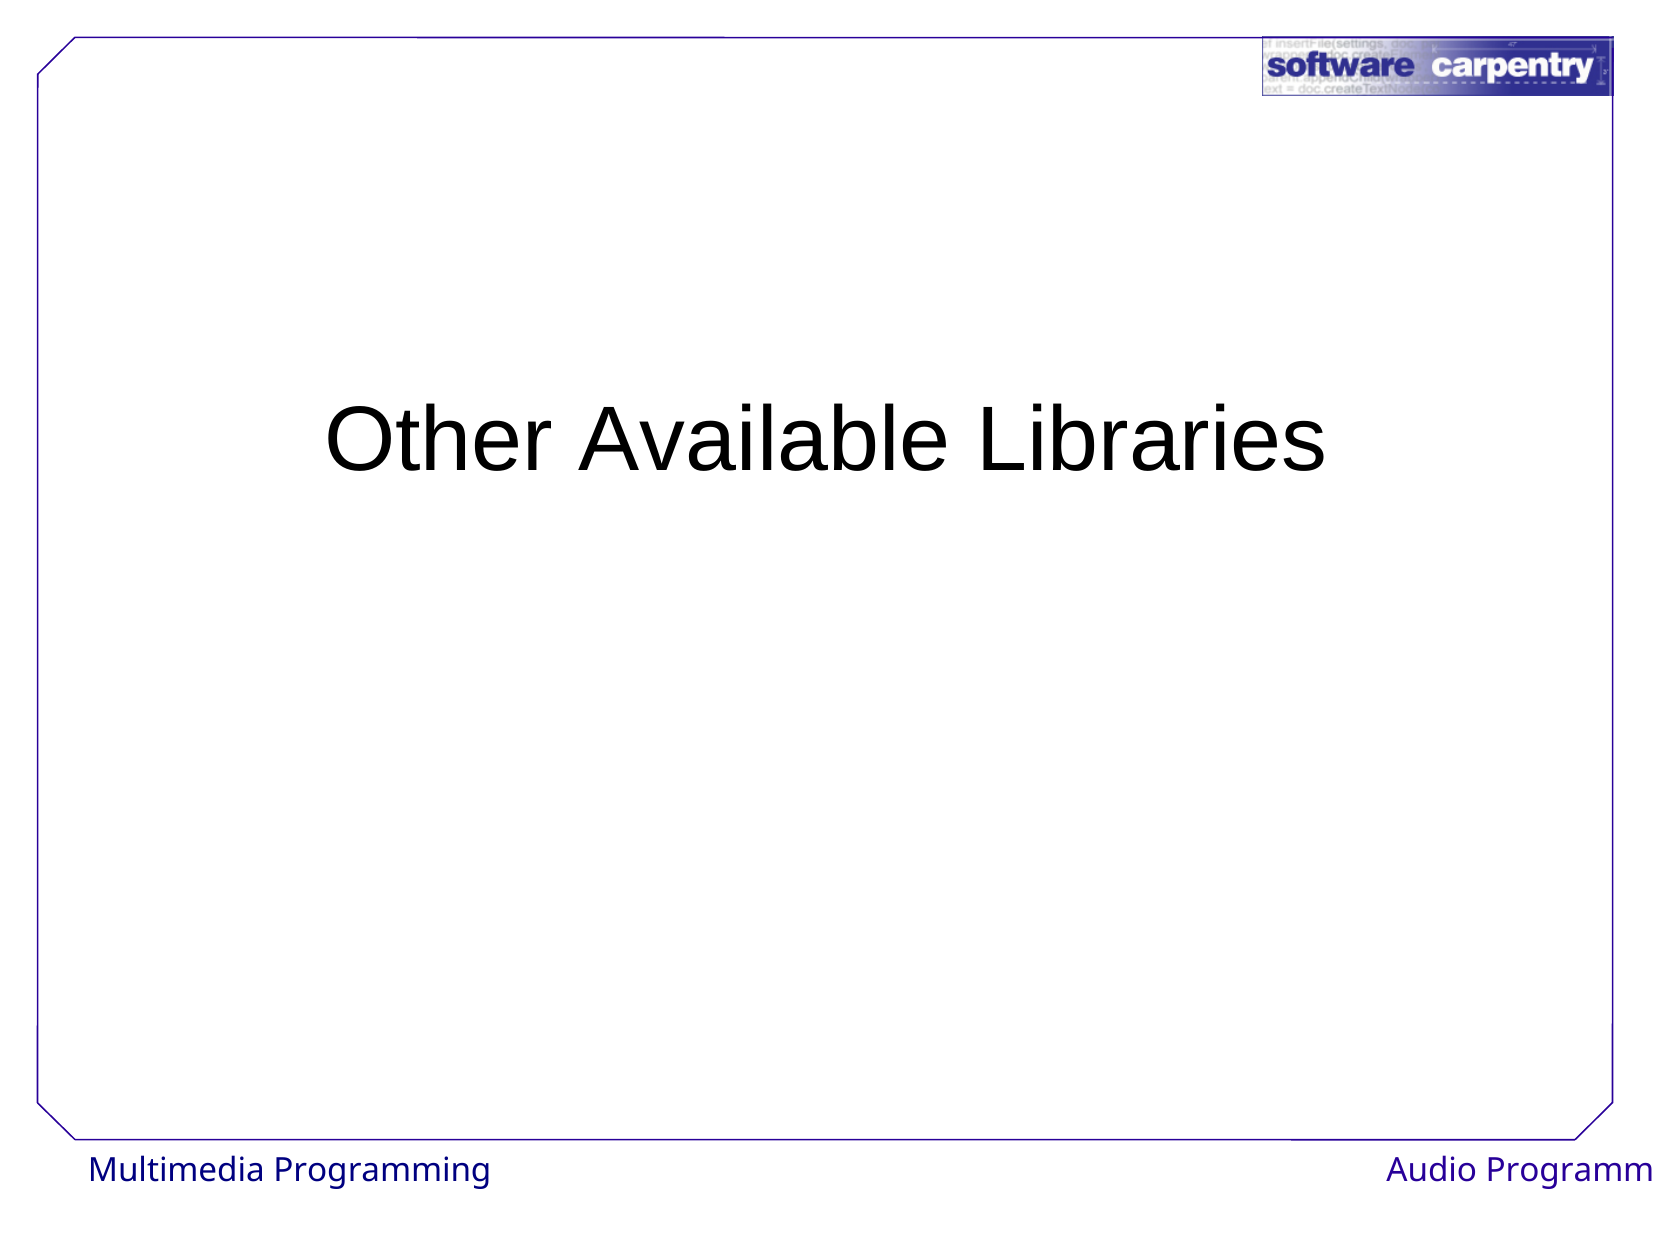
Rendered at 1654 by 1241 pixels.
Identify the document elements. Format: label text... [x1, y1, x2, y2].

text_box Other Available Libraries [108, 381, 1546, 869]
picture [1262, 36, 1614, 96]
